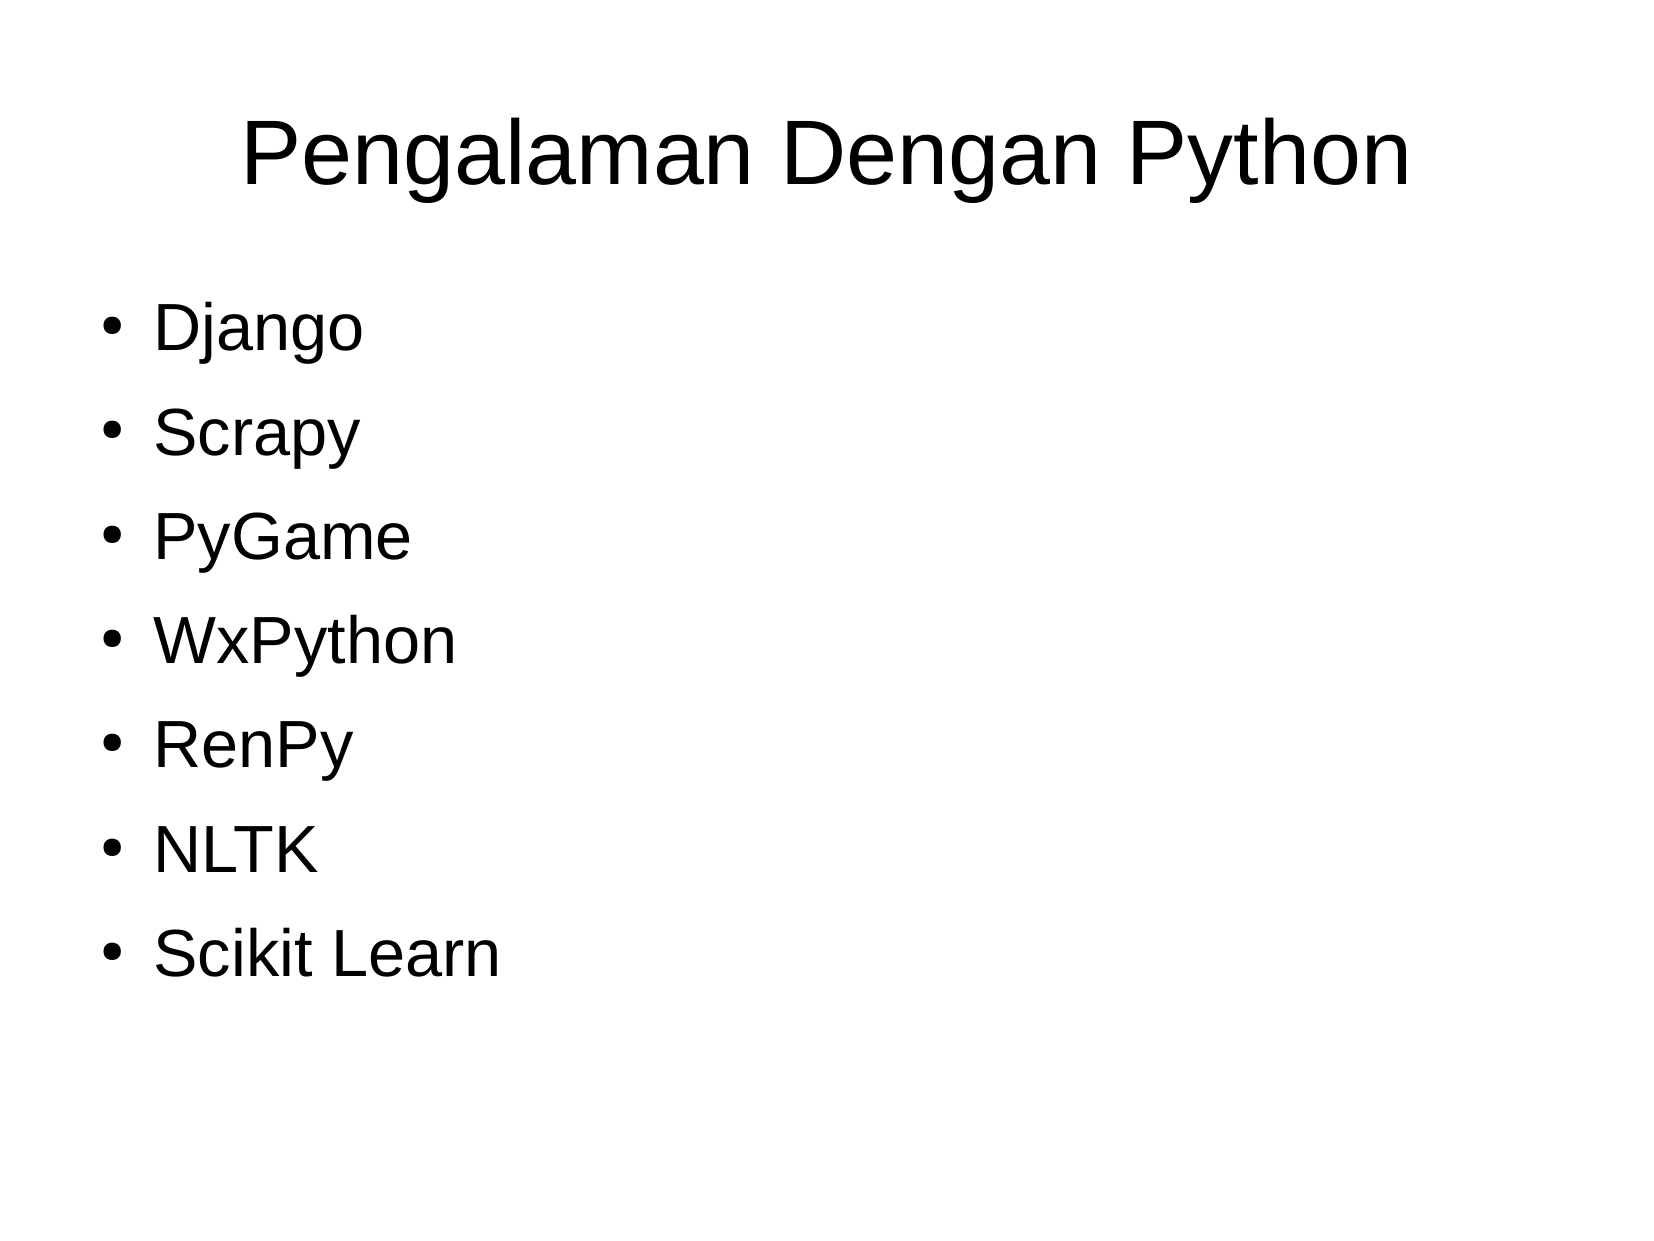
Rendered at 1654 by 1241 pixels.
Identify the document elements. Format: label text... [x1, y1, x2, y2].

list Django Scrapy PyGame WxPython RenPy NLTK Scikit Learn [82, 290, 1571, 1010]
title Pengalaman Dengan Python [82, 49, 1571, 257]
